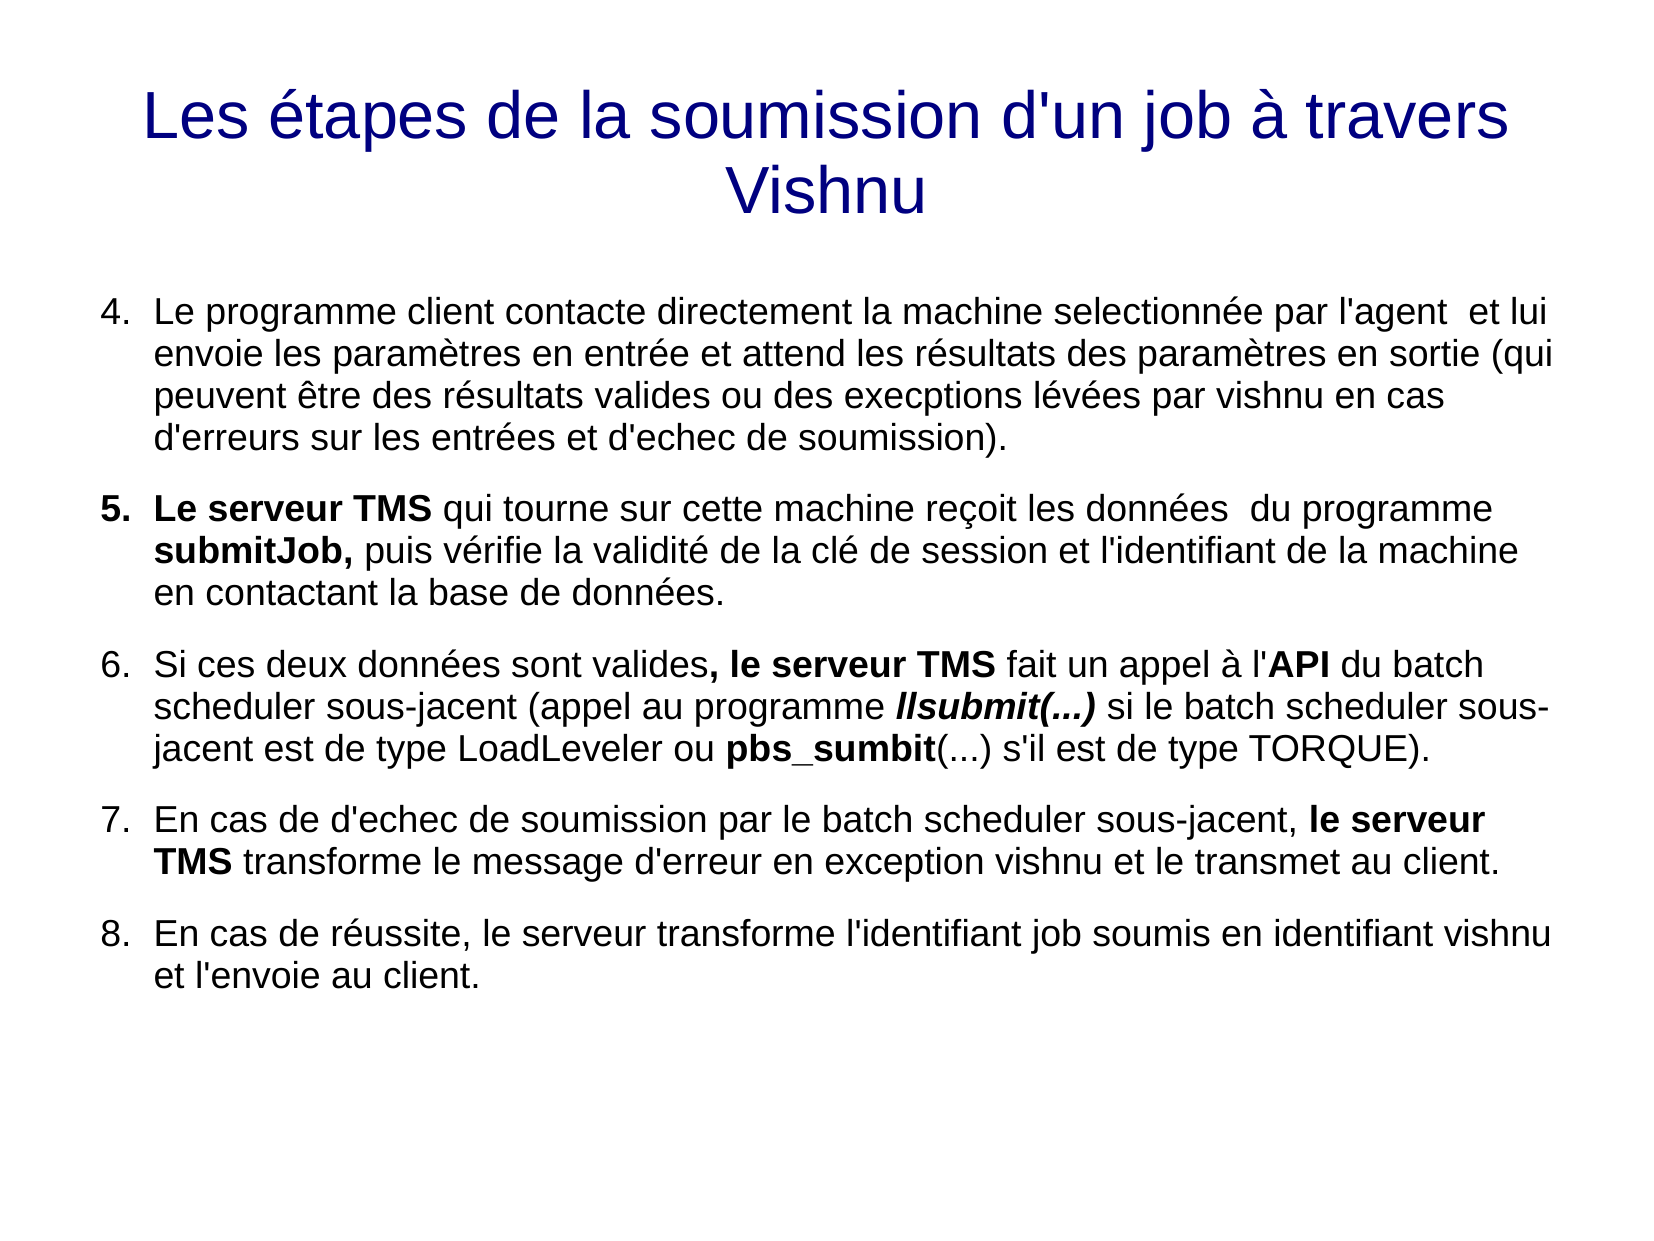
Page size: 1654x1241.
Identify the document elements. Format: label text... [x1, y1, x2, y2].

title Les étapes de la soumission d'un job à travers Vishnu [82, 56, 1571, 250]
list Le programme client contacte directement la machine selectionnée par l'agent et lui envoie les paramètres en entrée et attend les résultats des paramètres en sortie (qui peuvent être des résultats valides ou des execptions lévées par vishnu en cas d'erreurs sur les entrées et d'echec de soumission). Le serveur TMS qui tourne sur cette machine reçoit les données du programme submitJob, puis vérifie la validité de la clé de session et l'identifiant de la machine en contactant la base de données. Si ces deux données sont valides, le serveur TMS fait un appel à l'API du batch scheduler sous-jacent (appel au programme llsubmit(...) si le batch scheduler sous-jacent est de type LoadLeveler ou pbs_sumbit(...) s'il est de type TORQUE). En cas de d'echec de soumission par le batch scheduler sous-jacent, le serveur TMS transforme le message d'erreur en exception vishnu et le transmet au client. En cas de réussite, le serveur transforme l'identifiant job soumis en identifiant vishnu et l'envoie au client. [82, 290, 1571, 1109]
